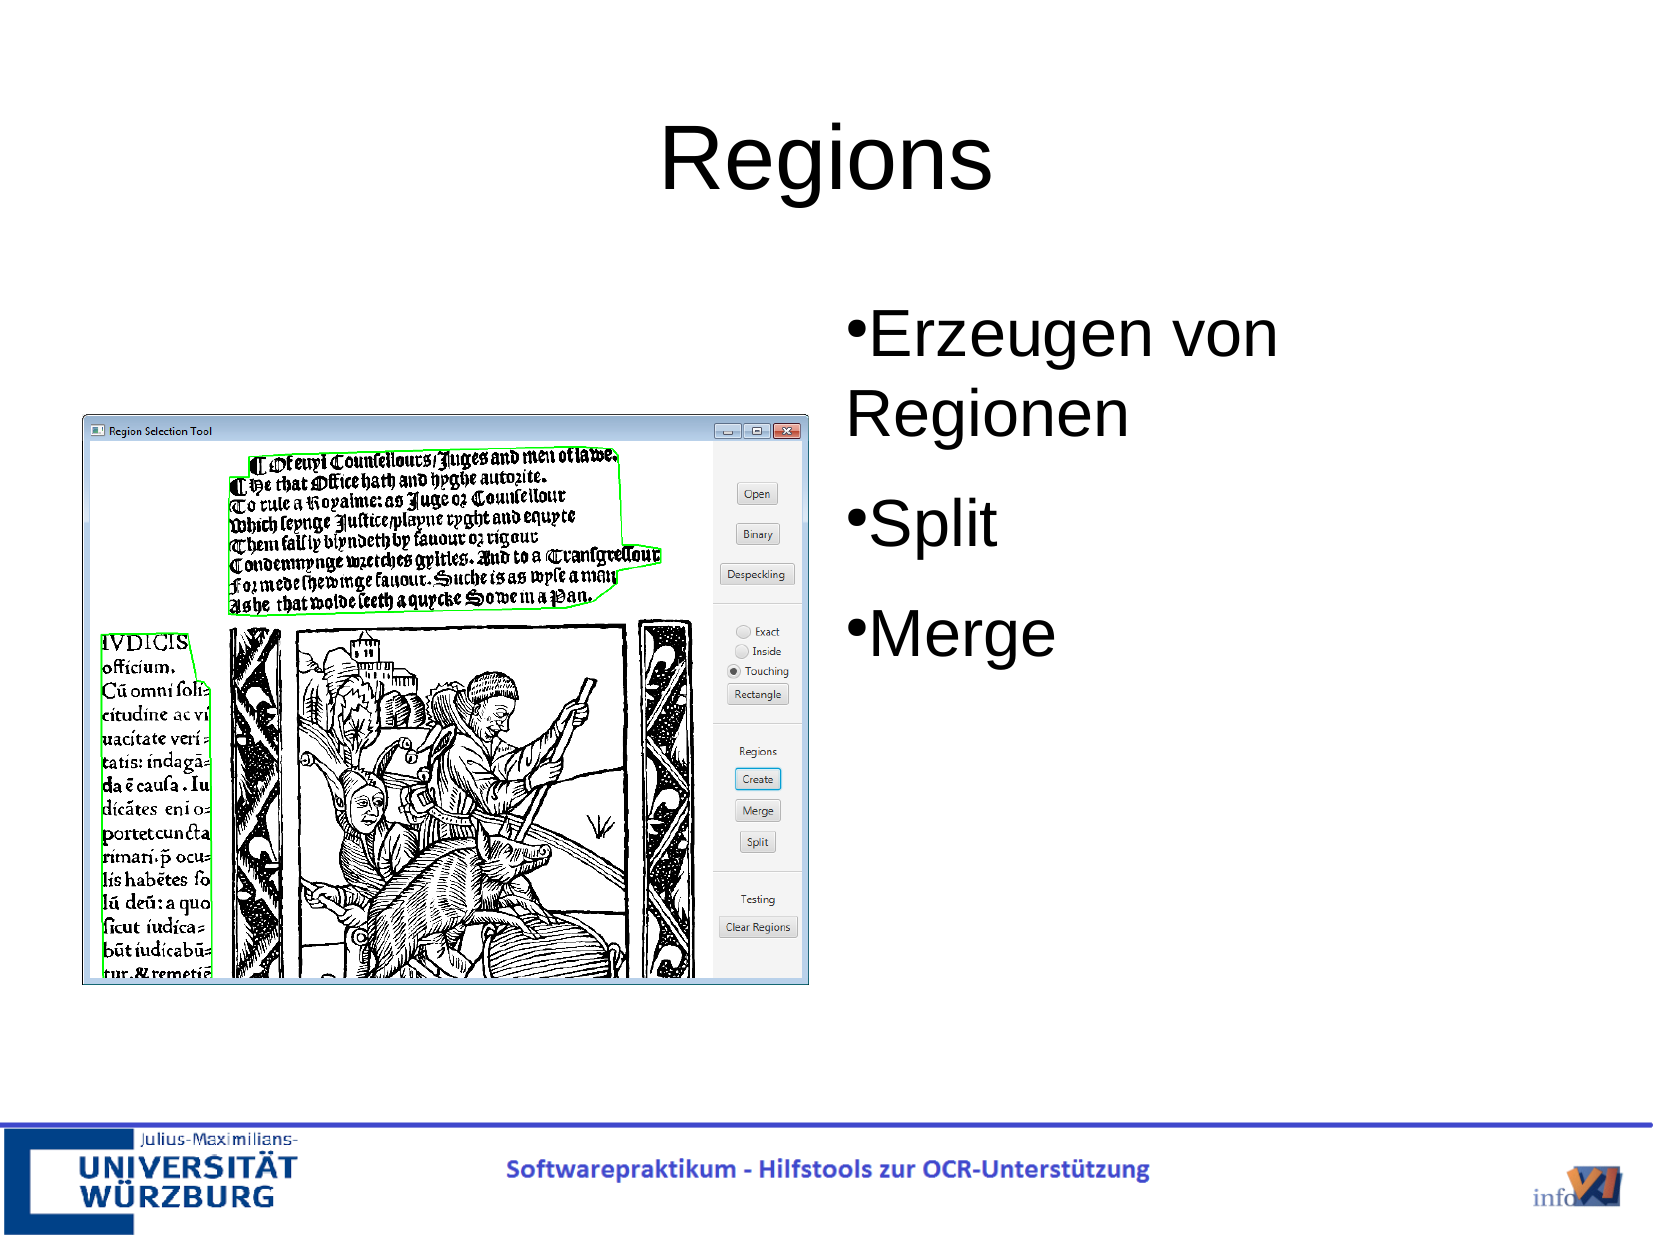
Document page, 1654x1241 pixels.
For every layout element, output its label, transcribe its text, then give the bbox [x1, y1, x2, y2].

title Regions [82, 49, 1571, 257]
picture [82, 414, 809, 985]
list Erzeugen von Regionen Split Merge [845, 290, 1572, 1109]
